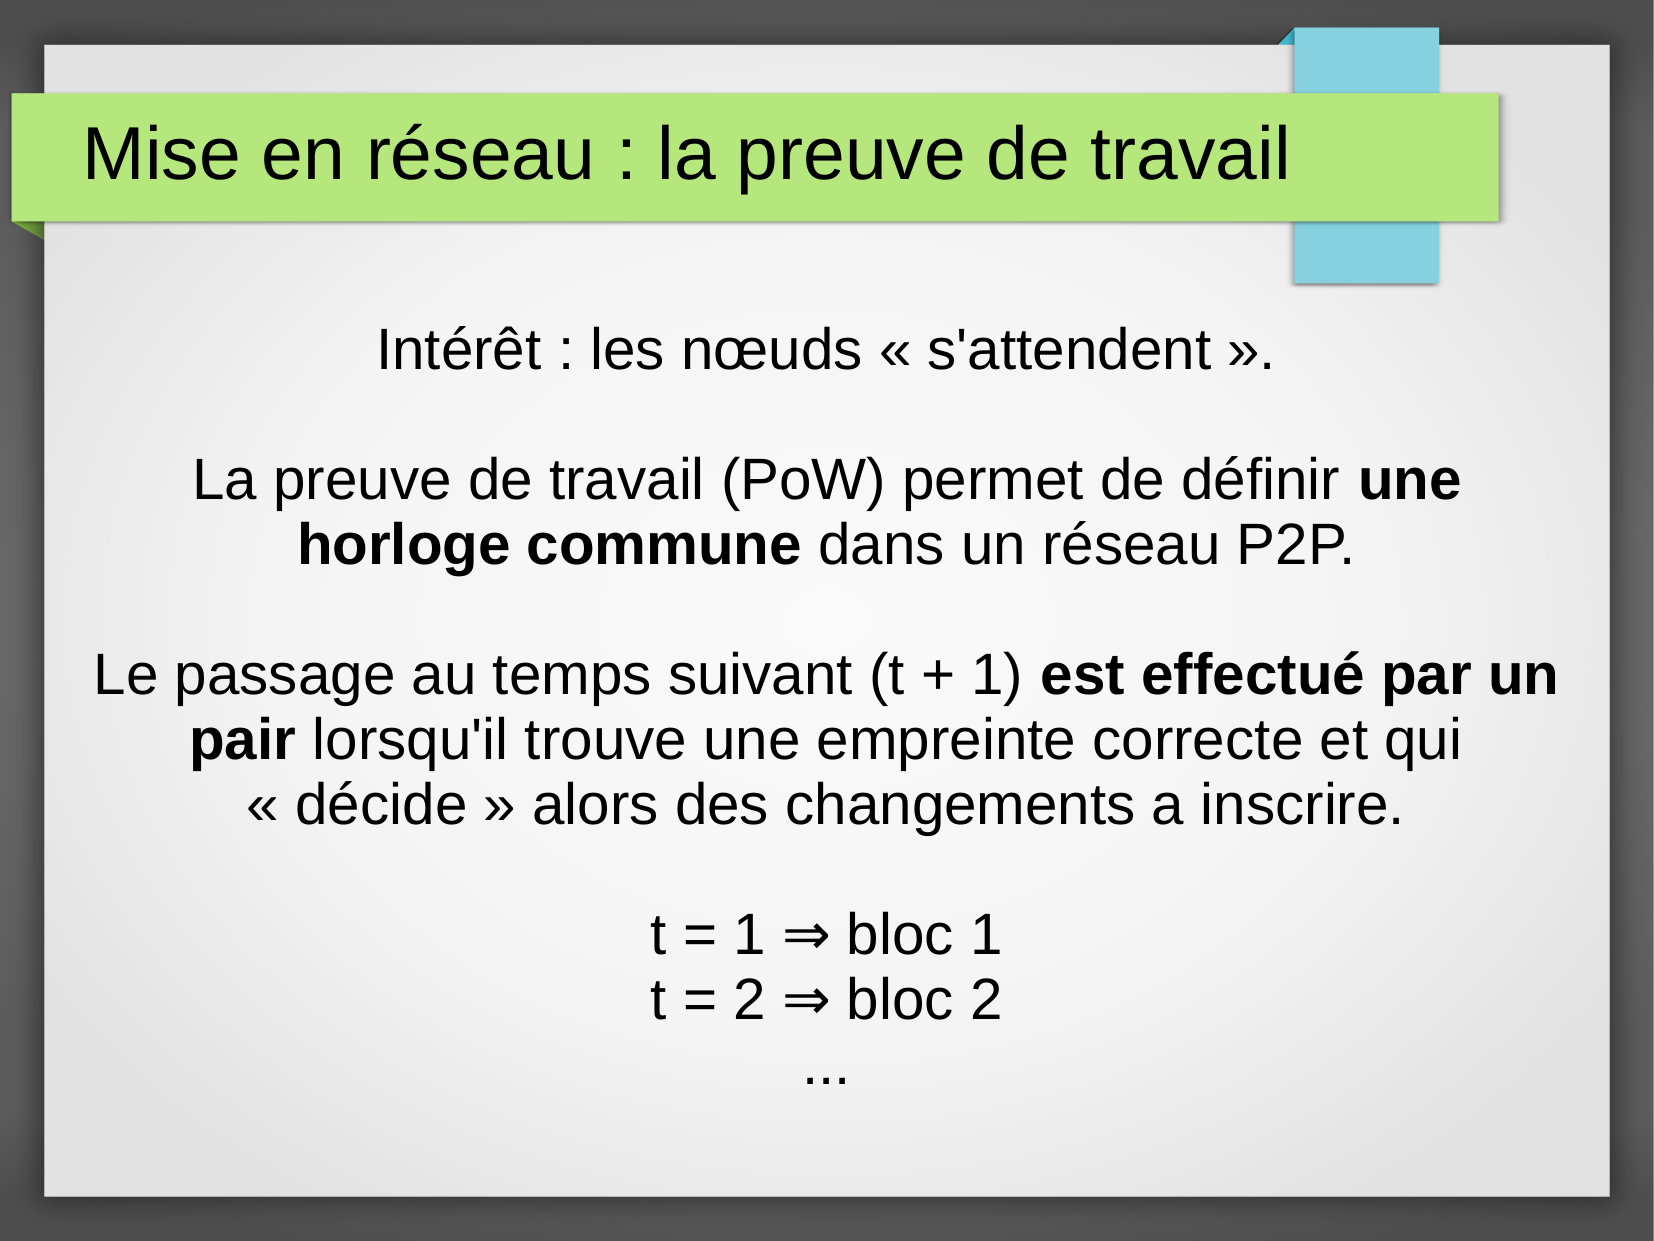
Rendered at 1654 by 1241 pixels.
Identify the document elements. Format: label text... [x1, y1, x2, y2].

subtitle Intérêt : les nœuds « s'attendent ». La preuve de travail (PoW) permet de définir une horloge commune dans un réseau P2P. Le passage au temps suivant (t + 1) est effectué par un pair lorsqu'il trouve une empreinte correcte et qui « décide » alors des changements a inscrire. t = 1 ⇒ bloc 1 t = 2 ⇒ bloc 2 ... [82, 259, 1571, 1155]
picture [0, 0, 1654, 1241]
title Mise en réseau : la preuve de travail [82, 94, 1501, 213]
